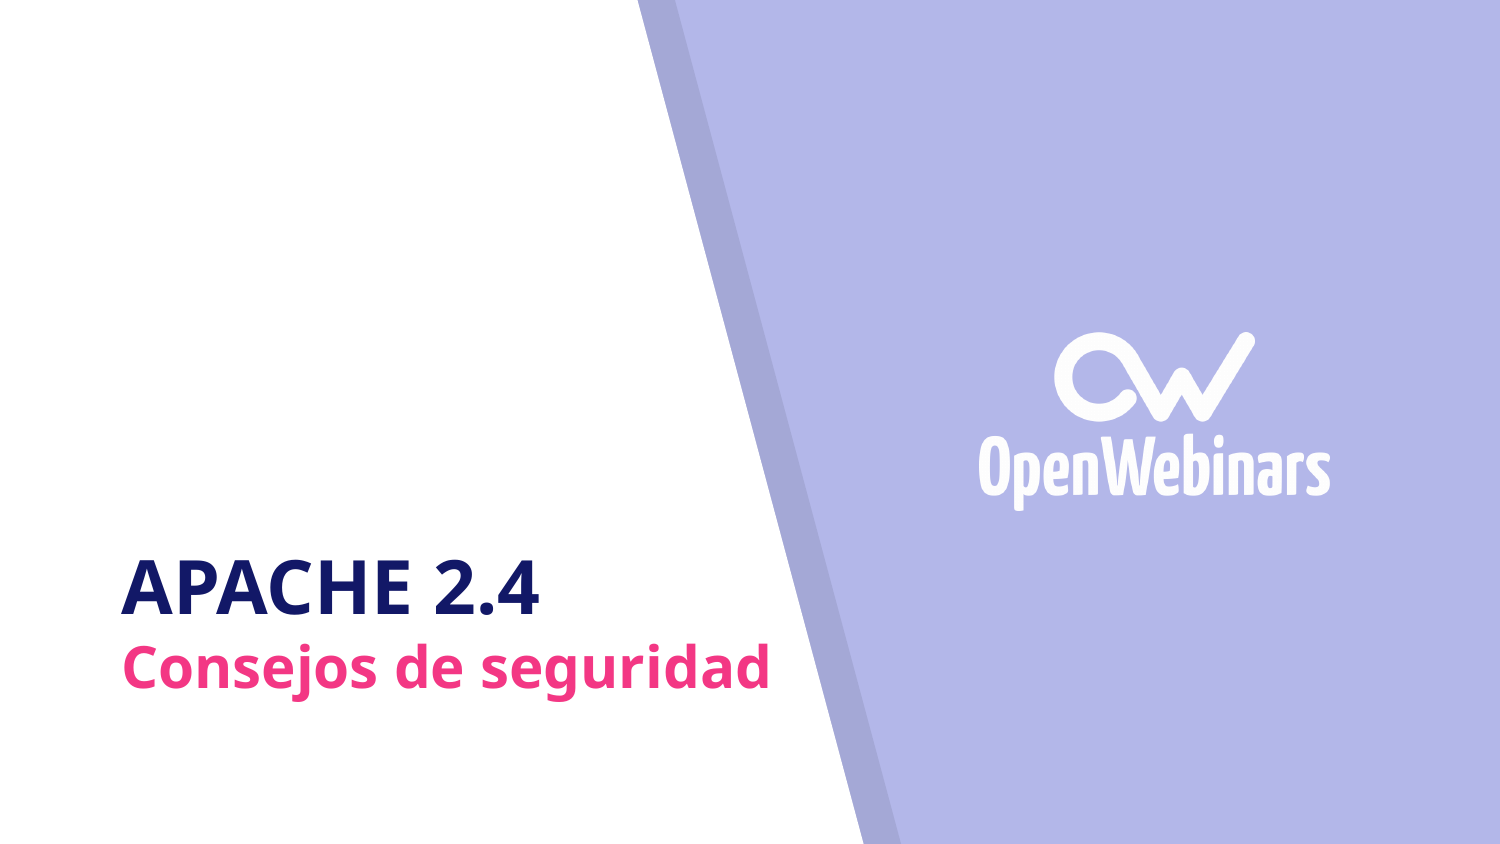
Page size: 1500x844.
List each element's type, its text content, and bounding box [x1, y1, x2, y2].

title APACHE 2.4 Consejos de seguridad [106, 520, 945, 715]
picture [979, 332, 1330, 512]
